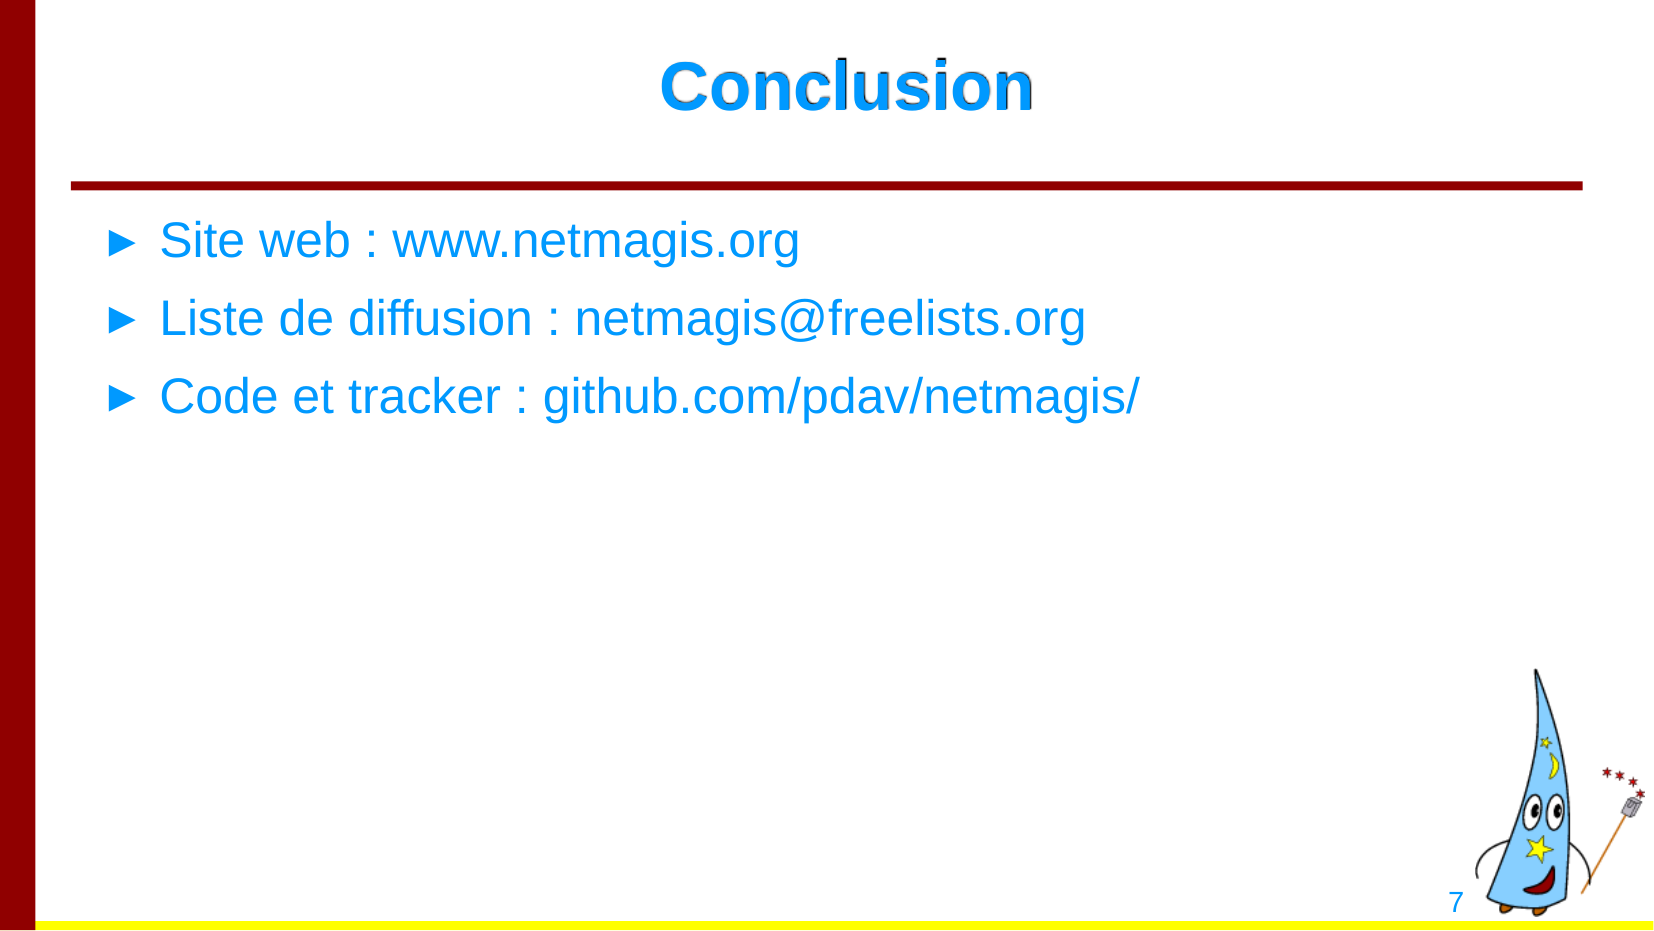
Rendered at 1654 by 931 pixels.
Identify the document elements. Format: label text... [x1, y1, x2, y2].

picture [1601, 668, 1645, 917]
list Site web : www.netmagis.org Liste de diffusion : netmagis@freelists.org Code et tracker : github.com/pdav/netmagis/ [82, 212, 1571, 873]
title Conclusion [94, 0, 1601, 931]
